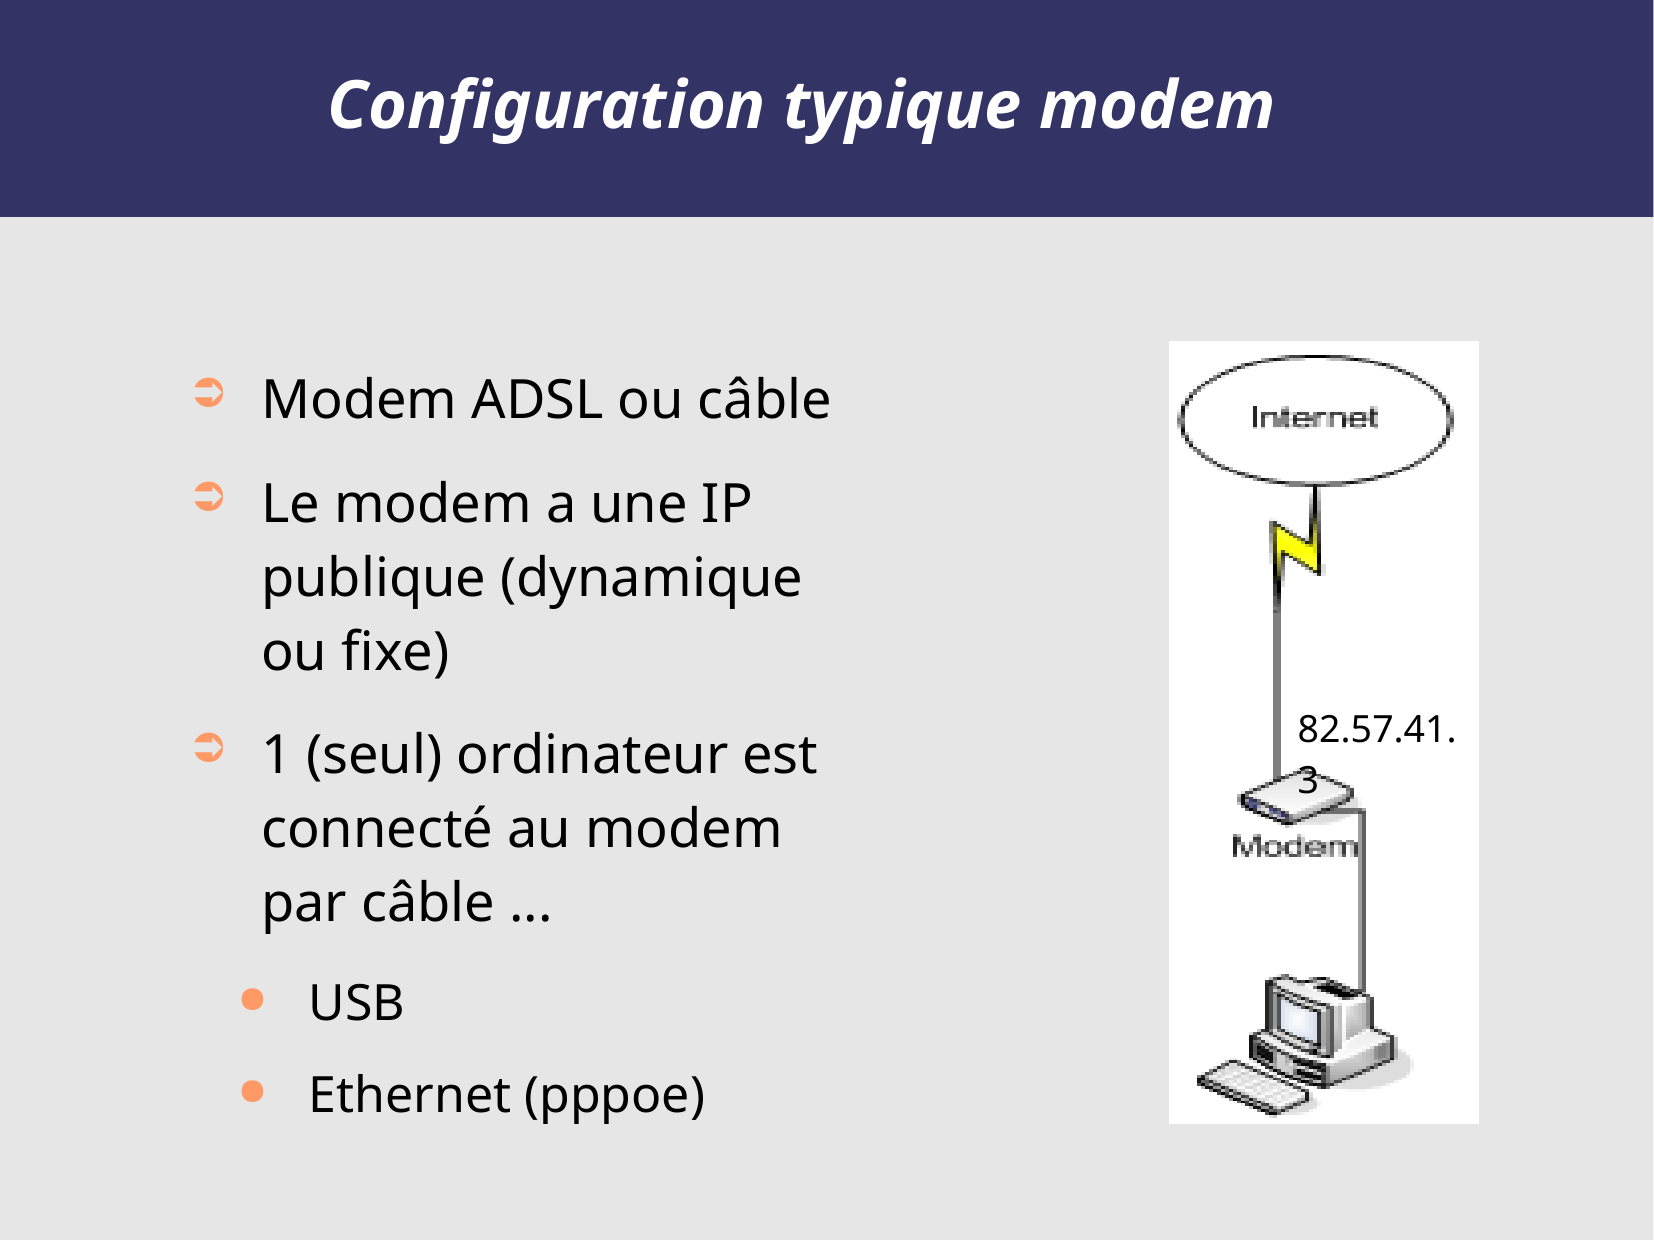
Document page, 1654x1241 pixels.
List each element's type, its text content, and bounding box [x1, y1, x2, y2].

title Configuration typique modem [96, 44, 1509, 252]
text_box 82.57.41.3 [1297, 702, 1472, 791]
list Modem ADSL ou câble Le modem a une IP publique (dynamique ou fixe) 1 (seul) ordinateur est connecté au modem par câble ... USB Ethernet (pppoe) [178, 360, 858, 1094]
picture [1169, 341, 1479, 1124]
